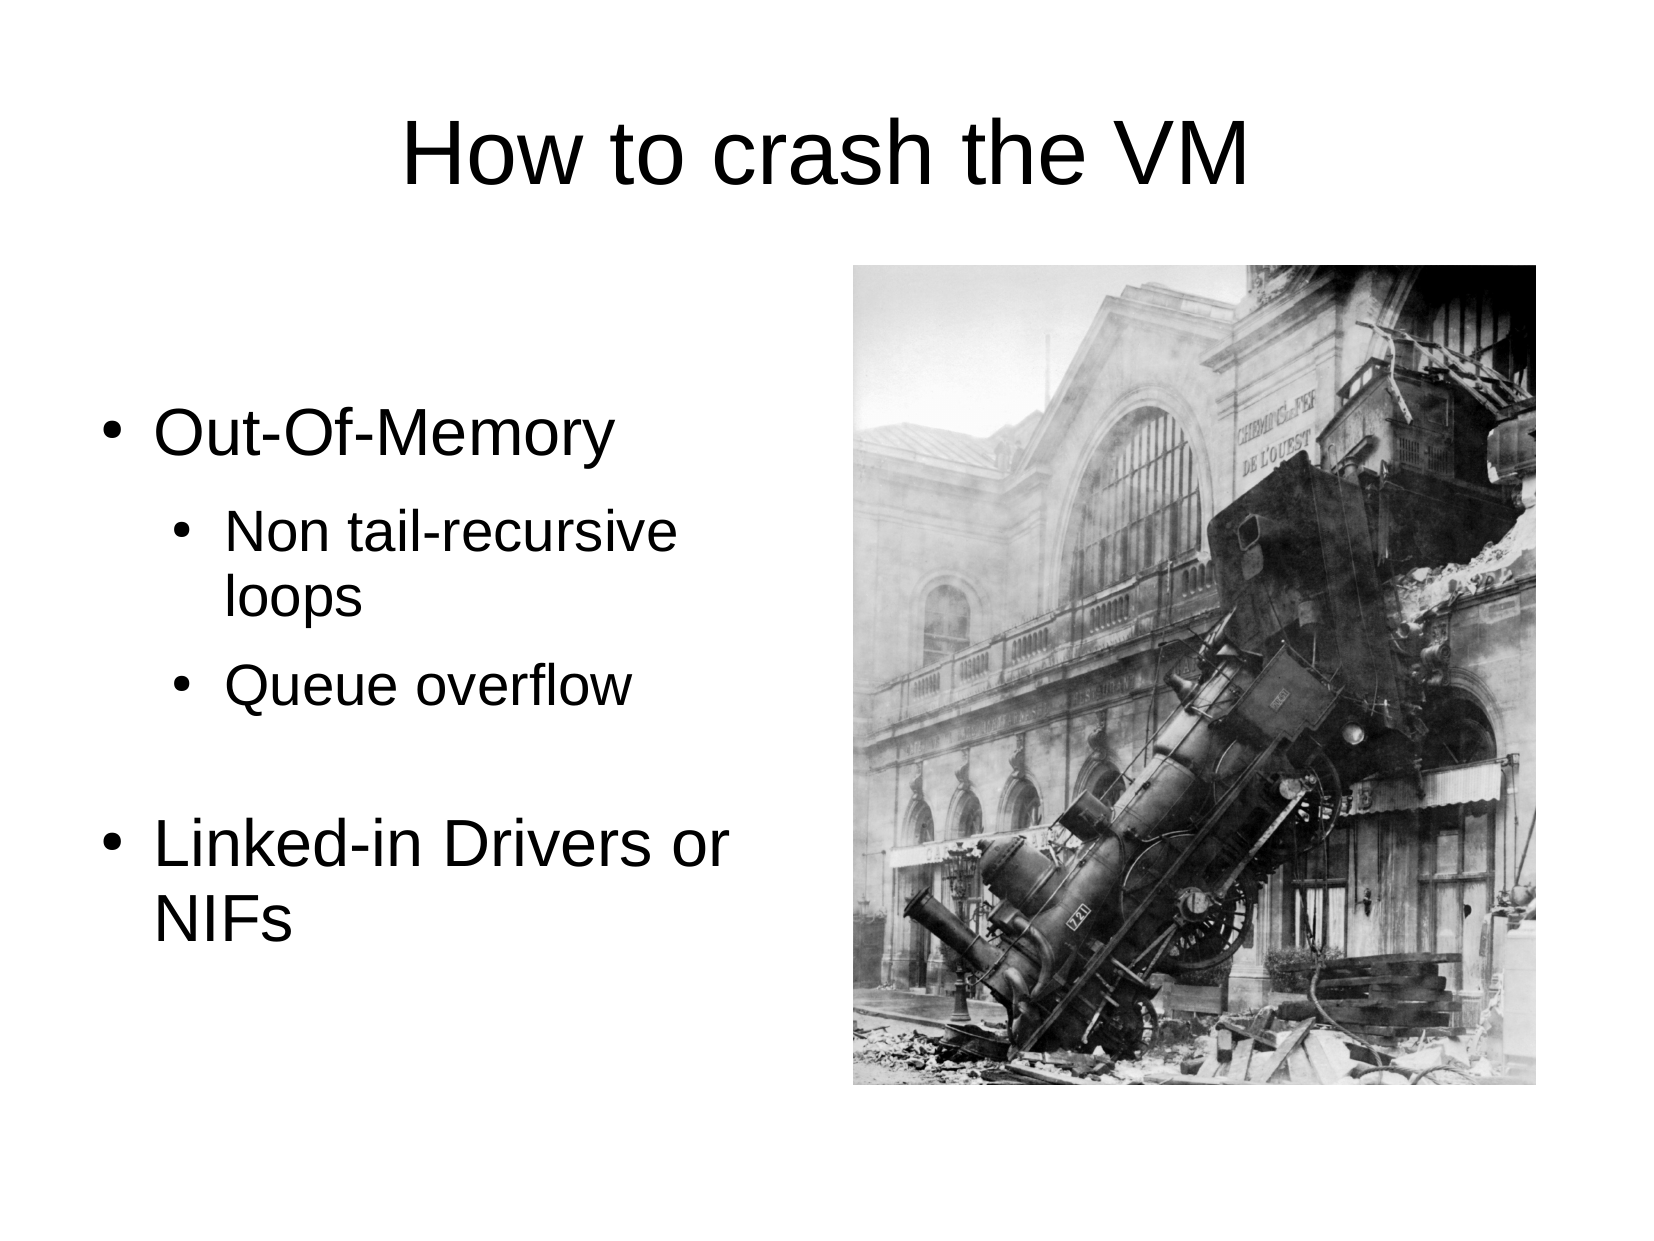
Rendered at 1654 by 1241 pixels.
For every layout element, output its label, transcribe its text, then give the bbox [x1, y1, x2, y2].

title How to crash the VM [82, 49, 1571, 257]
list Out-Of-Memory Non tail-recursive loops Queue overflow Linked-in Drivers or NIFs [82, 290, 809, 1109]
picture [853, 265, 1536, 1085]
